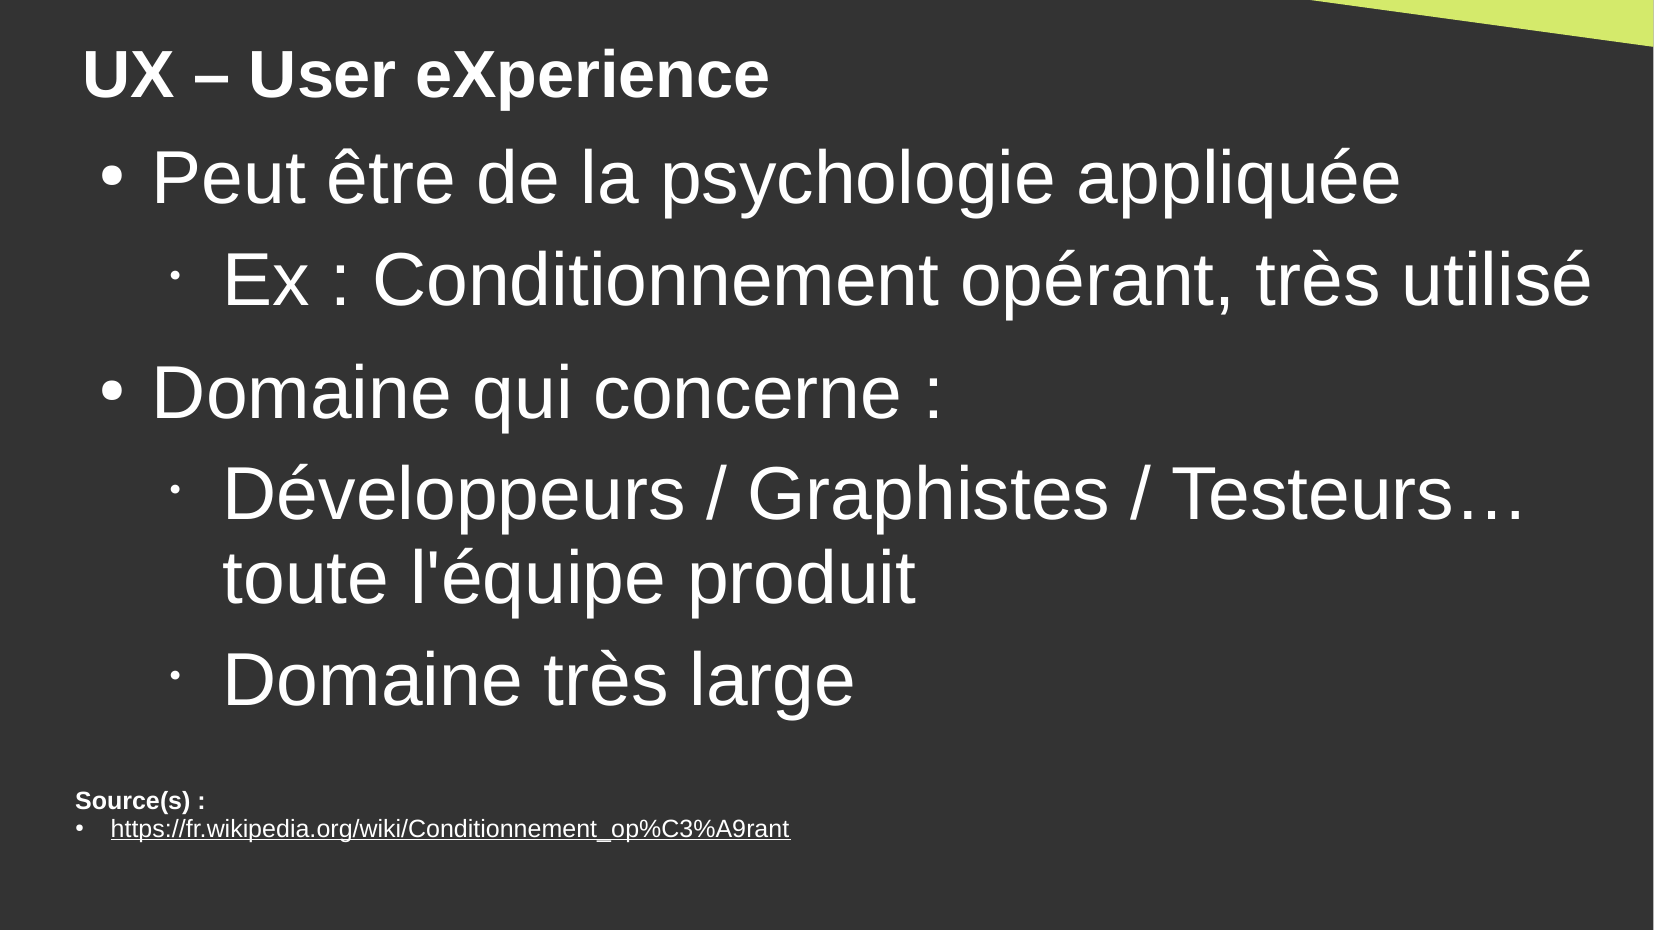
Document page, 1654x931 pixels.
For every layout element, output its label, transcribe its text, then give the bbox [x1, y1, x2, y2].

text_box Source(s) : https://fr.wikipedia.org/wiki/Conditionnement_op%C3%A9rant [60, 779, 1546, 875]
title UX – User eXperience [82, 37, 1571, 114]
text_box [1310, 0, 1654, 47]
list Peut être de la psychologie appliquée Ex : Conditionnement opérant, très utilisé Domaine qui concerne : Développeurs / Graphistes / Testeurs… toute l'équipe produit Domaine très large [80, 135, 1620, 827]
